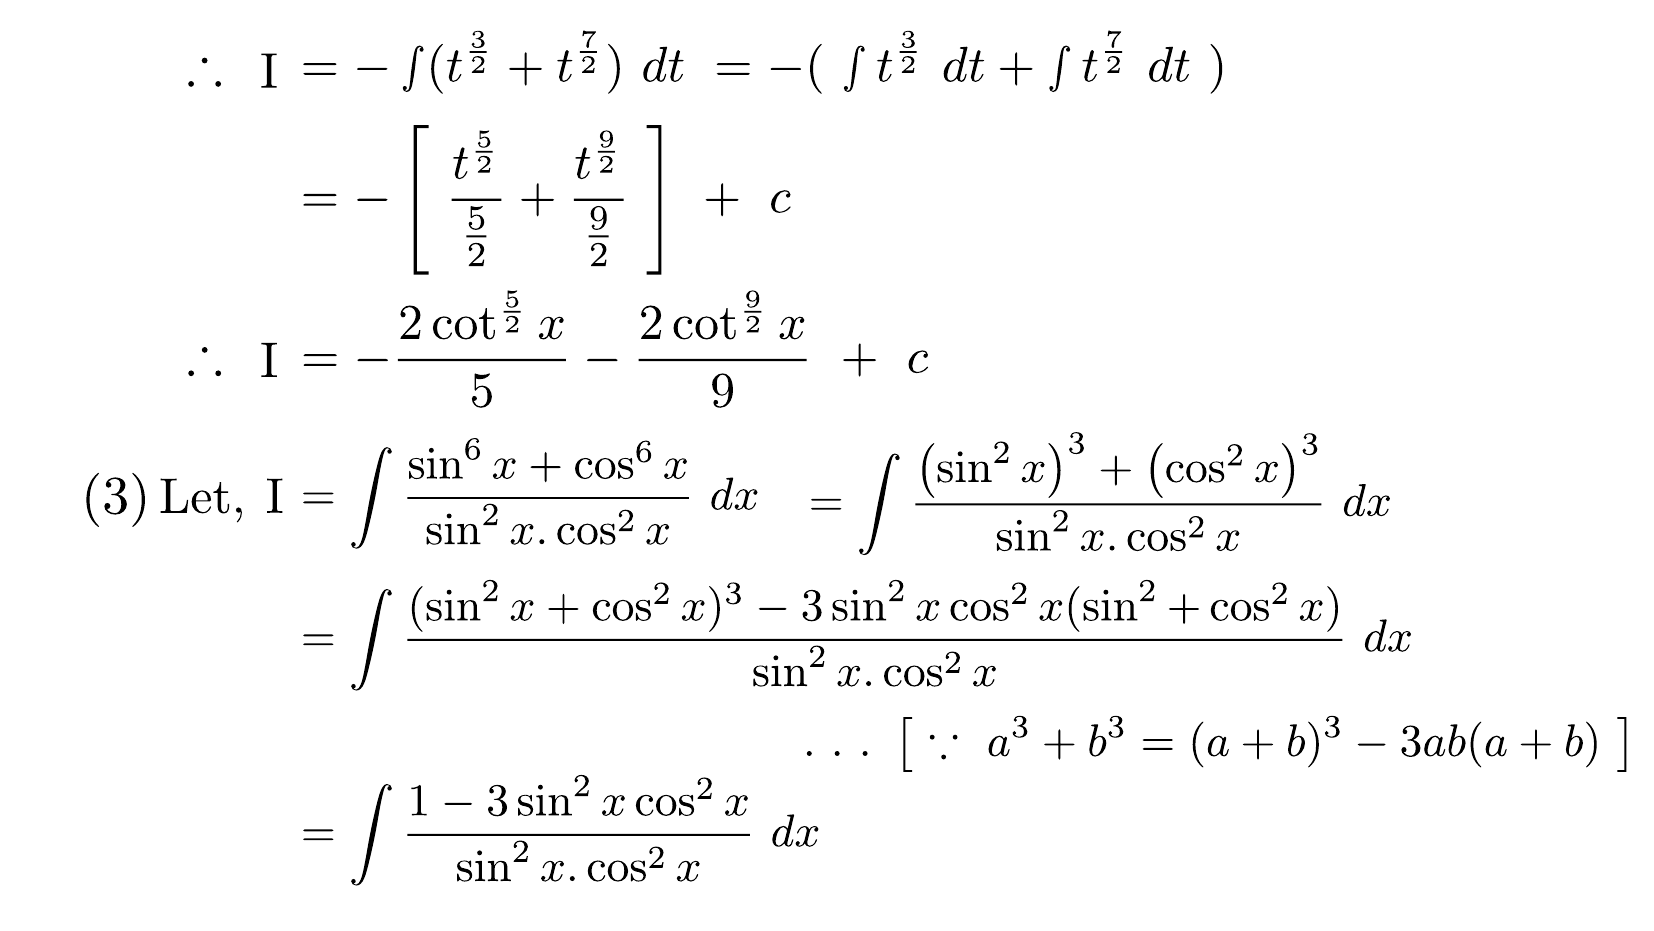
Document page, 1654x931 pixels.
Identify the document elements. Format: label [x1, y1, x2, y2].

text_box [303, 290, 929, 408]
text_box [302, 579, 1412, 691]
text_box [302, 774, 819, 886]
text_box [83, 472, 145, 527]
text_box [261, 53, 277, 88]
text_box [188, 57, 222, 87]
text_box [810, 432, 1390, 556]
text_box [805, 715, 1627, 772]
text_box [261, 342, 277, 378]
text_box [302, 125, 791, 275]
text_box [160, 478, 242, 523]
text_box [716, 30, 1223, 94]
text_box [302, 30, 684, 94]
text_box [302, 438, 758, 549]
text_box [267, 478, 283, 513]
text_box [188, 347, 222, 377]
title [47, 37, 1607, 886]
